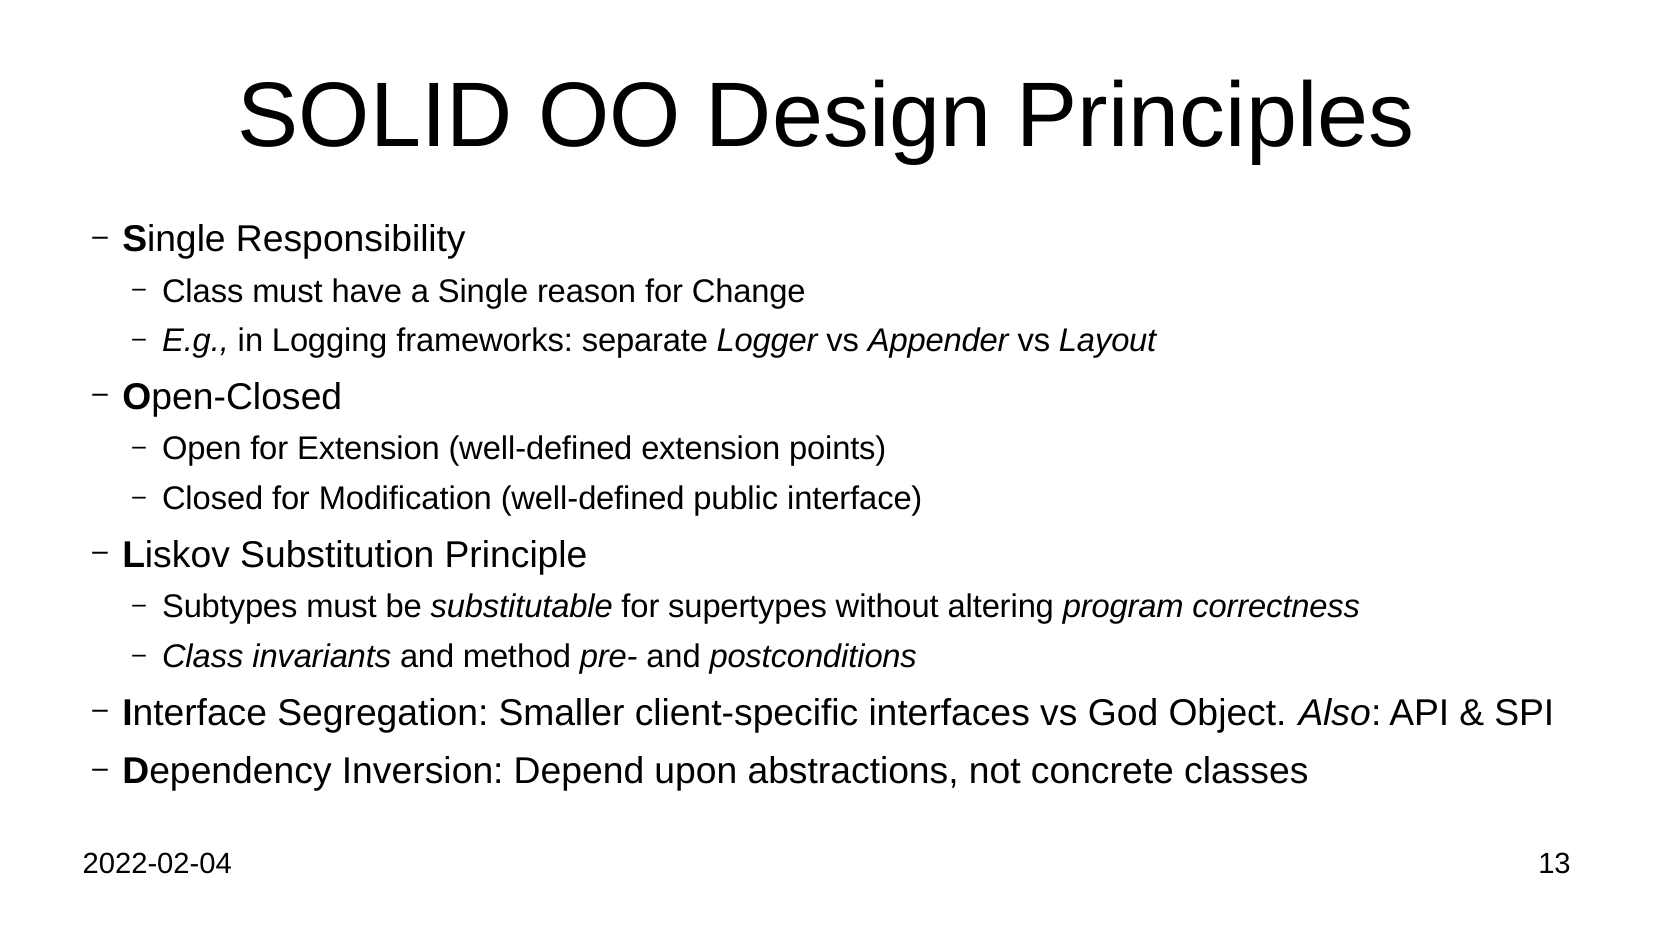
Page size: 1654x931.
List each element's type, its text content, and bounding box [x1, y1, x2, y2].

list Single Responsibility Class must have a Single reason for Change E.g., in Logging frameworks: separate Logger vs Appender vs Layout Open-Closed Open for Extension (well-defined extension points) Closed for Modification (well-defined public interface) Liskov Substitution Principle Subtypes must be substitutable for supertypes without altering program correctness Class invariants and method pre- and postconditions Interface Segregation: Smaller client-specific interfaces vs God Object. Also: API & SPI Dependency Inversion: Depend upon abstractions, not concrete classes [82, 217, 1571, 815]
title SOLID OO Design Principles [82, 37, 1571, 193]
